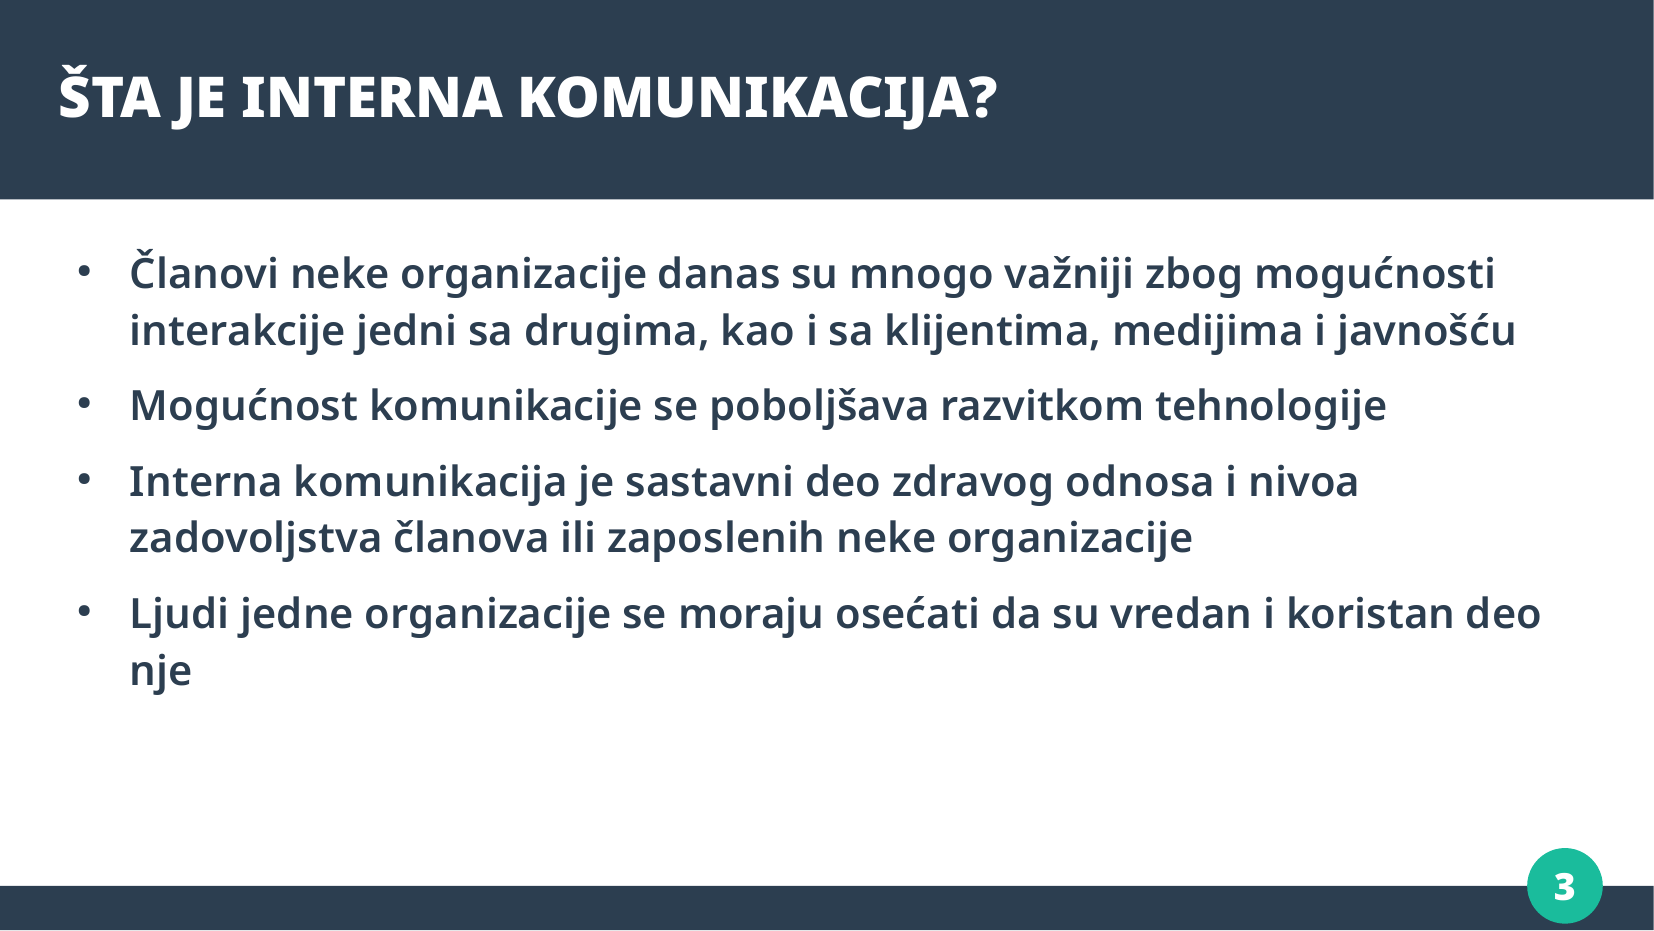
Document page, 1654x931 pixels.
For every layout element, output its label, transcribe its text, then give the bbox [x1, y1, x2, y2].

title ŠTA JE INTERNA KOMUNIKACIJA? [59, 37, 1595, 155]
list Članovi neke organizacije danas su mnogo važniji zbog mogućnosti interakcije jedni sa drugima, kao i sa klijentima, medijima i javnošću Mogućnost komunikacije se poboljšava razvitkom tehnologije Interna komunikacija je sastavni deo zdravog odnosa i nivoa zadovoljstva članova ili zaposlenih neke organizacije Ljudi jedne organizacije se moraju osećati da su vredan i koristan deo nje [59, 243, 1595, 864]
